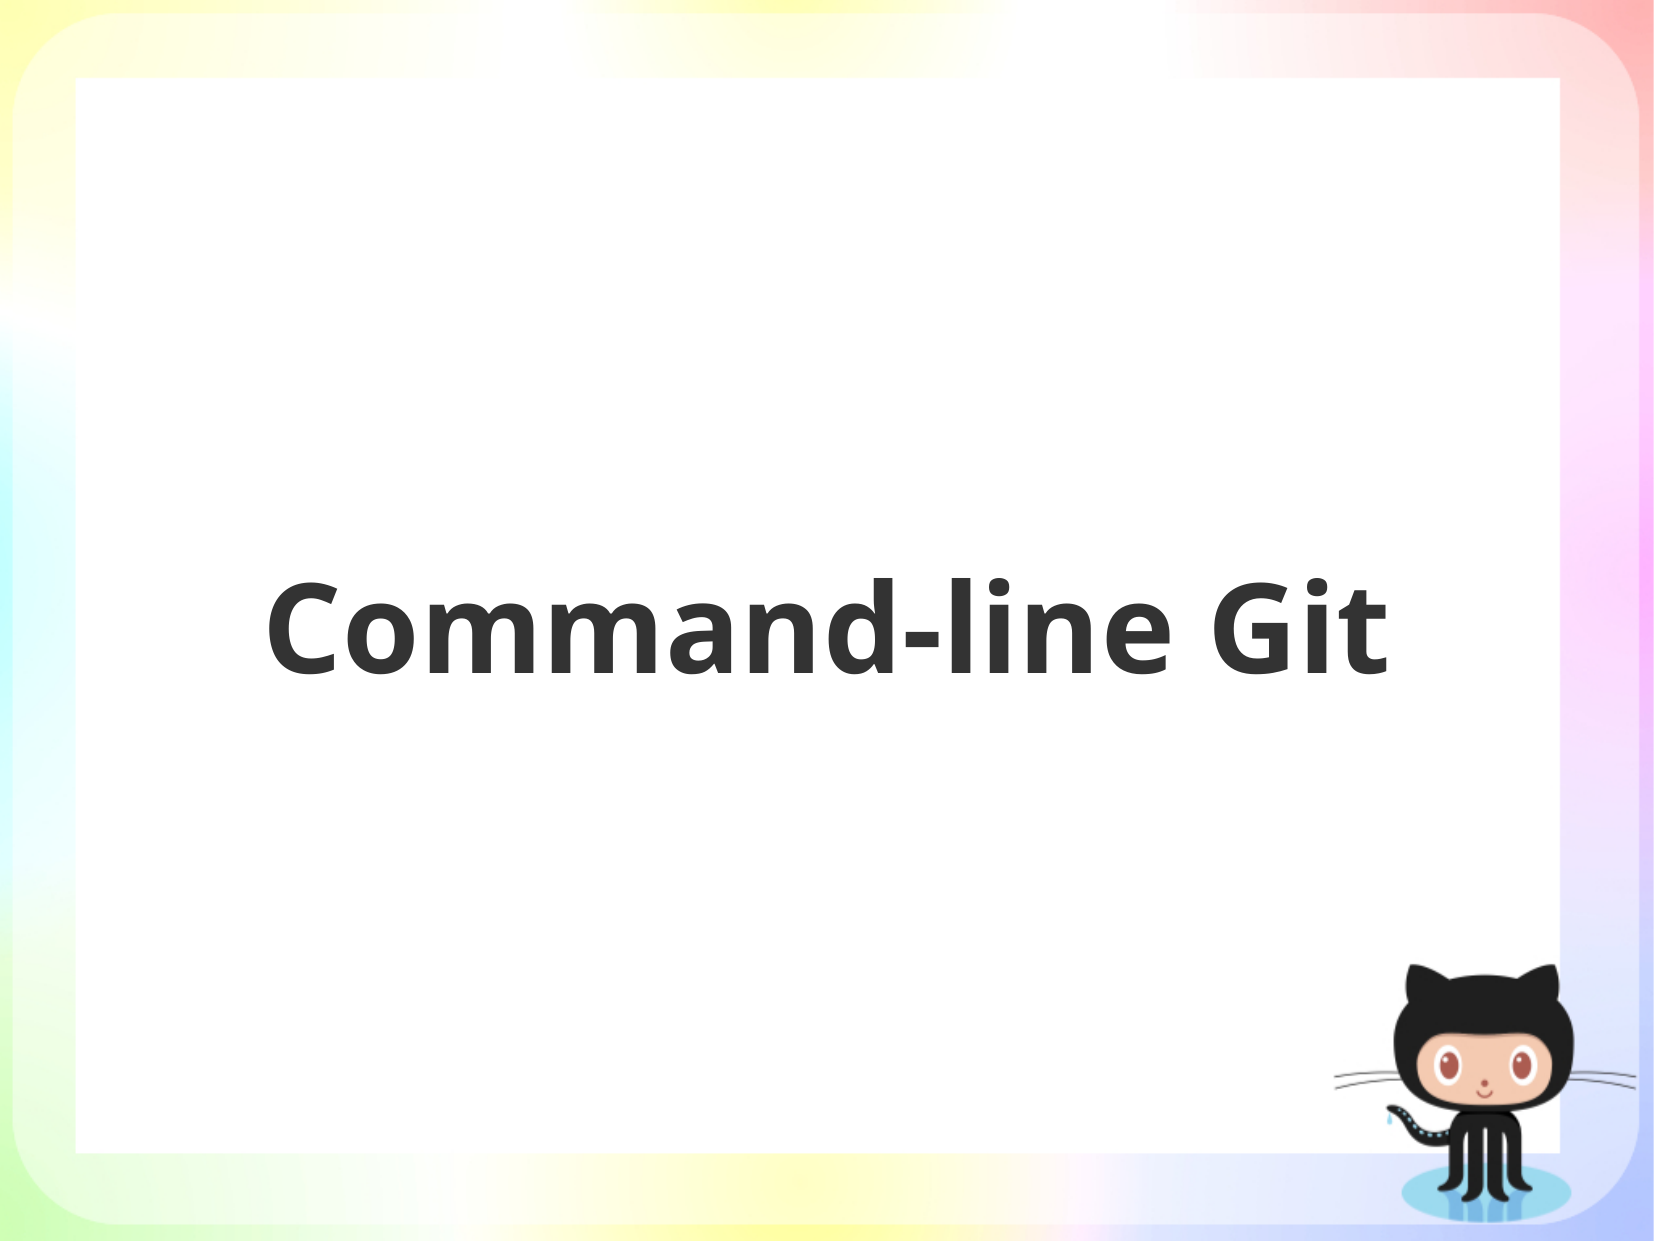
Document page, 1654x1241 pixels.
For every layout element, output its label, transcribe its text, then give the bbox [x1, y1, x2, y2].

title Command-line Git [82, 521, 1571, 729]
picture [0, 0, 1654, 1241]
